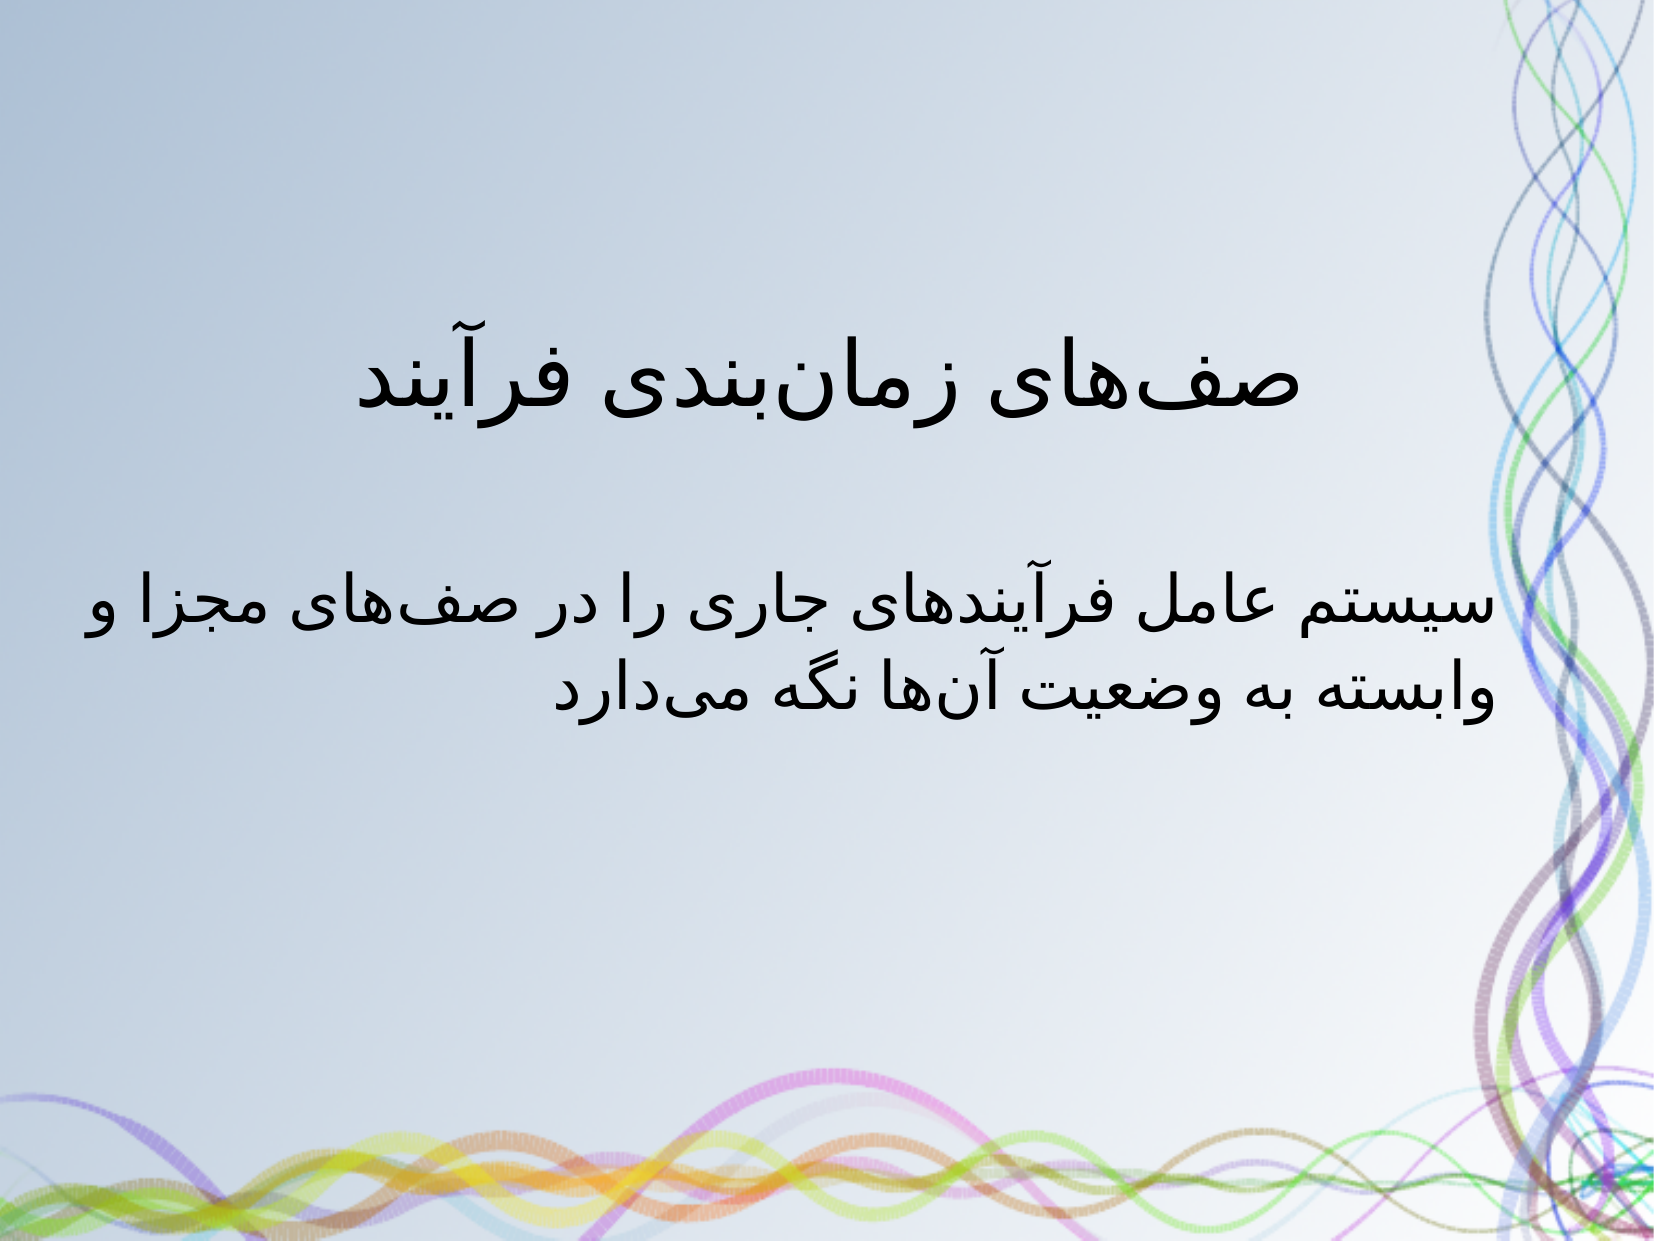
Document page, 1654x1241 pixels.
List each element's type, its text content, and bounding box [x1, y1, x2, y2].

picture [0, 0, 1654, 1241]
title صف‌های زمان‌بندی فرآیند [86, 280, 1576, 488]
list سیستم عامل فرآیندهای جاری را در صف‌های مجزا و وابسته به وضعیت آن‌ها نگه می‌دارد [82, 562, 1571, 1109]
